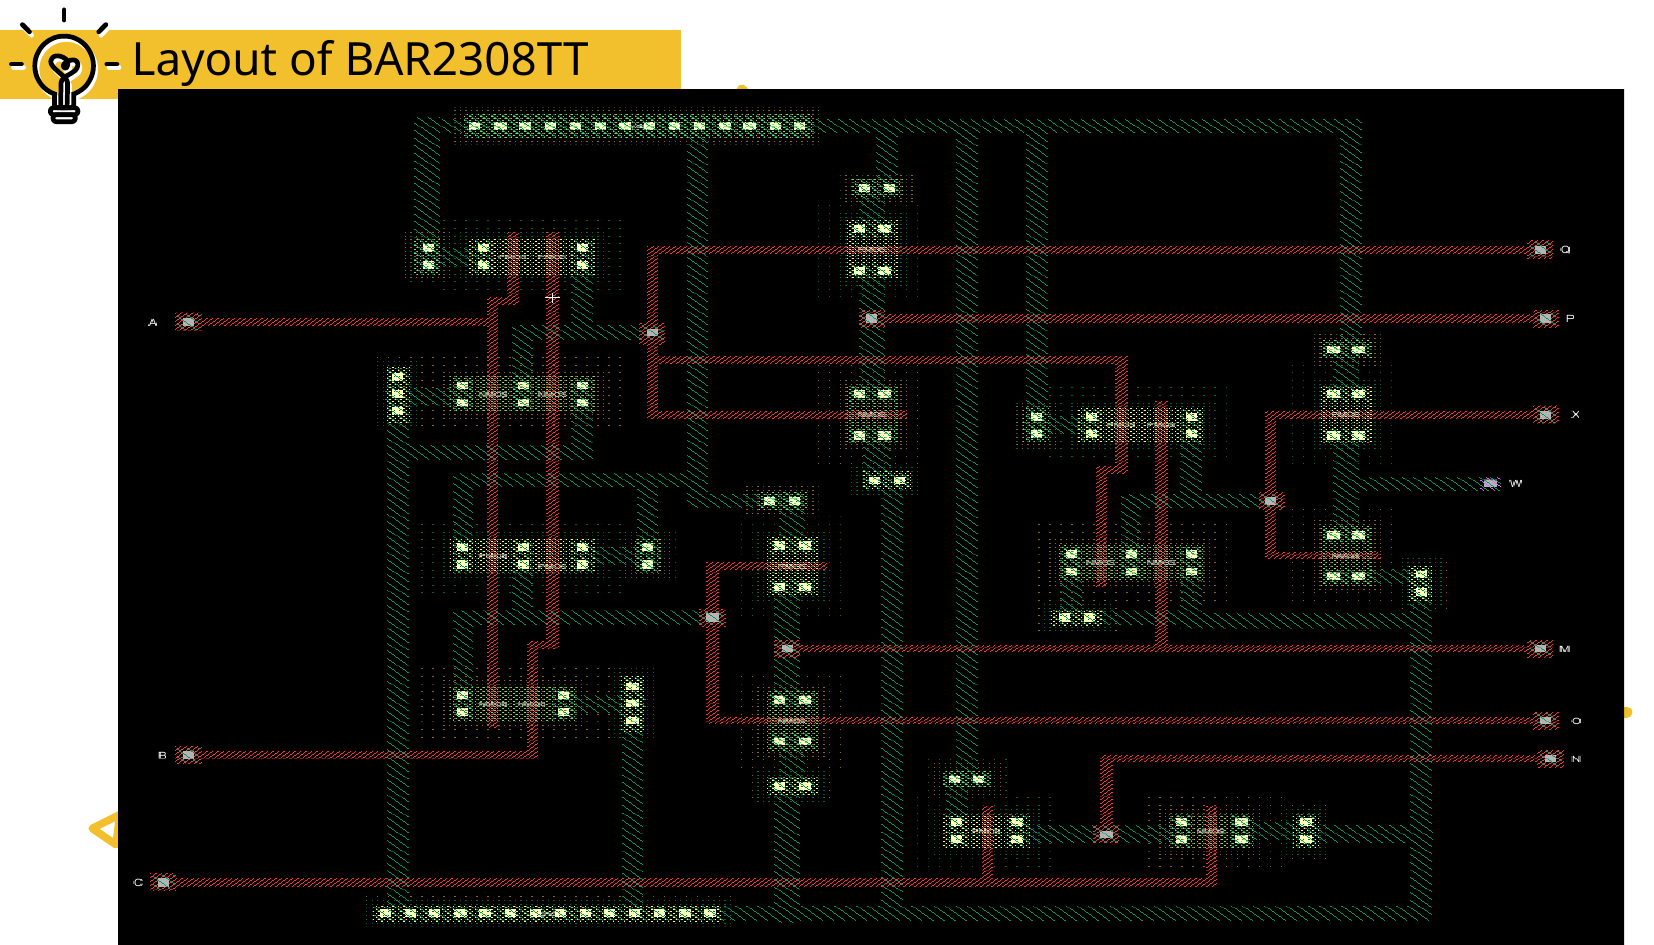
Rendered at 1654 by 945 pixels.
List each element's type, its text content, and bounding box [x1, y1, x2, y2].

picture [118, 89, 1625, 945]
title Layout of BAR2308TT [131, 0, 709, 89]
